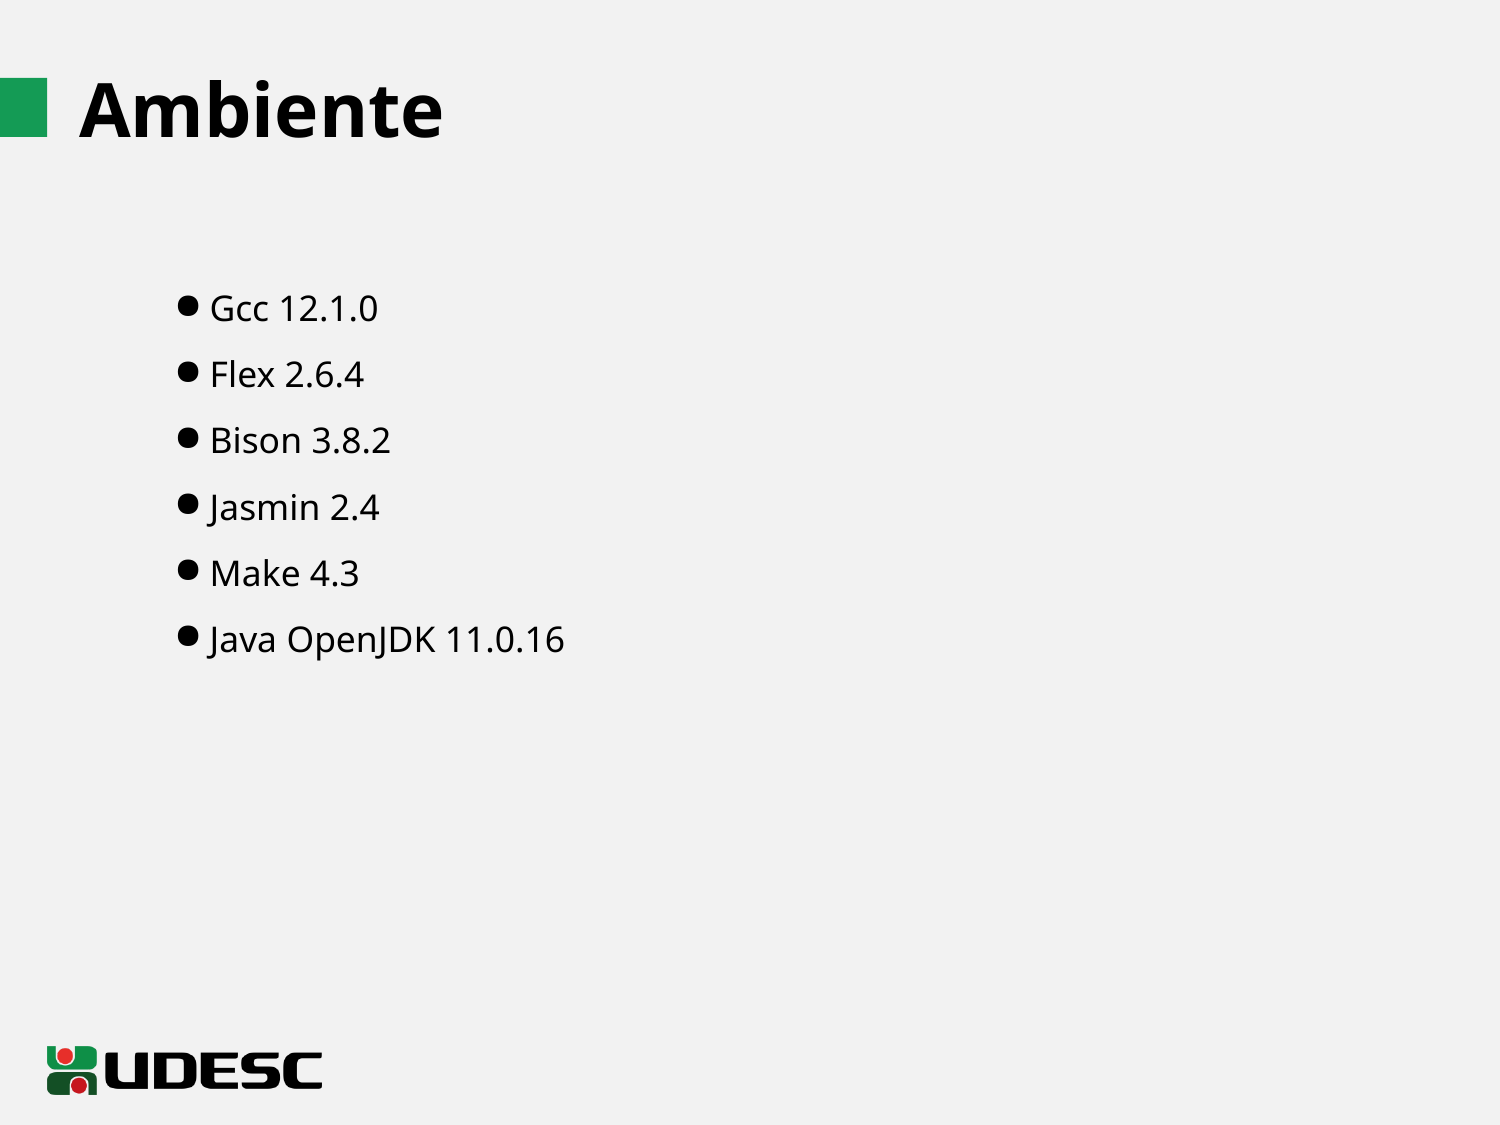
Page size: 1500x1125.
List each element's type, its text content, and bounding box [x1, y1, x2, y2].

text_box Ambiente [64, 54, 1081, 160]
text_box Gcc 12.1.0 Flex 2.6.4 Bison 3.8.2 Jasmin 2.4 Make 4.3 Java OpenJDK 11.0.16 [159, 278, 1128, 667]
picture [47, 1046, 322, 1095]
text_box [0, 77, 48, 137]
